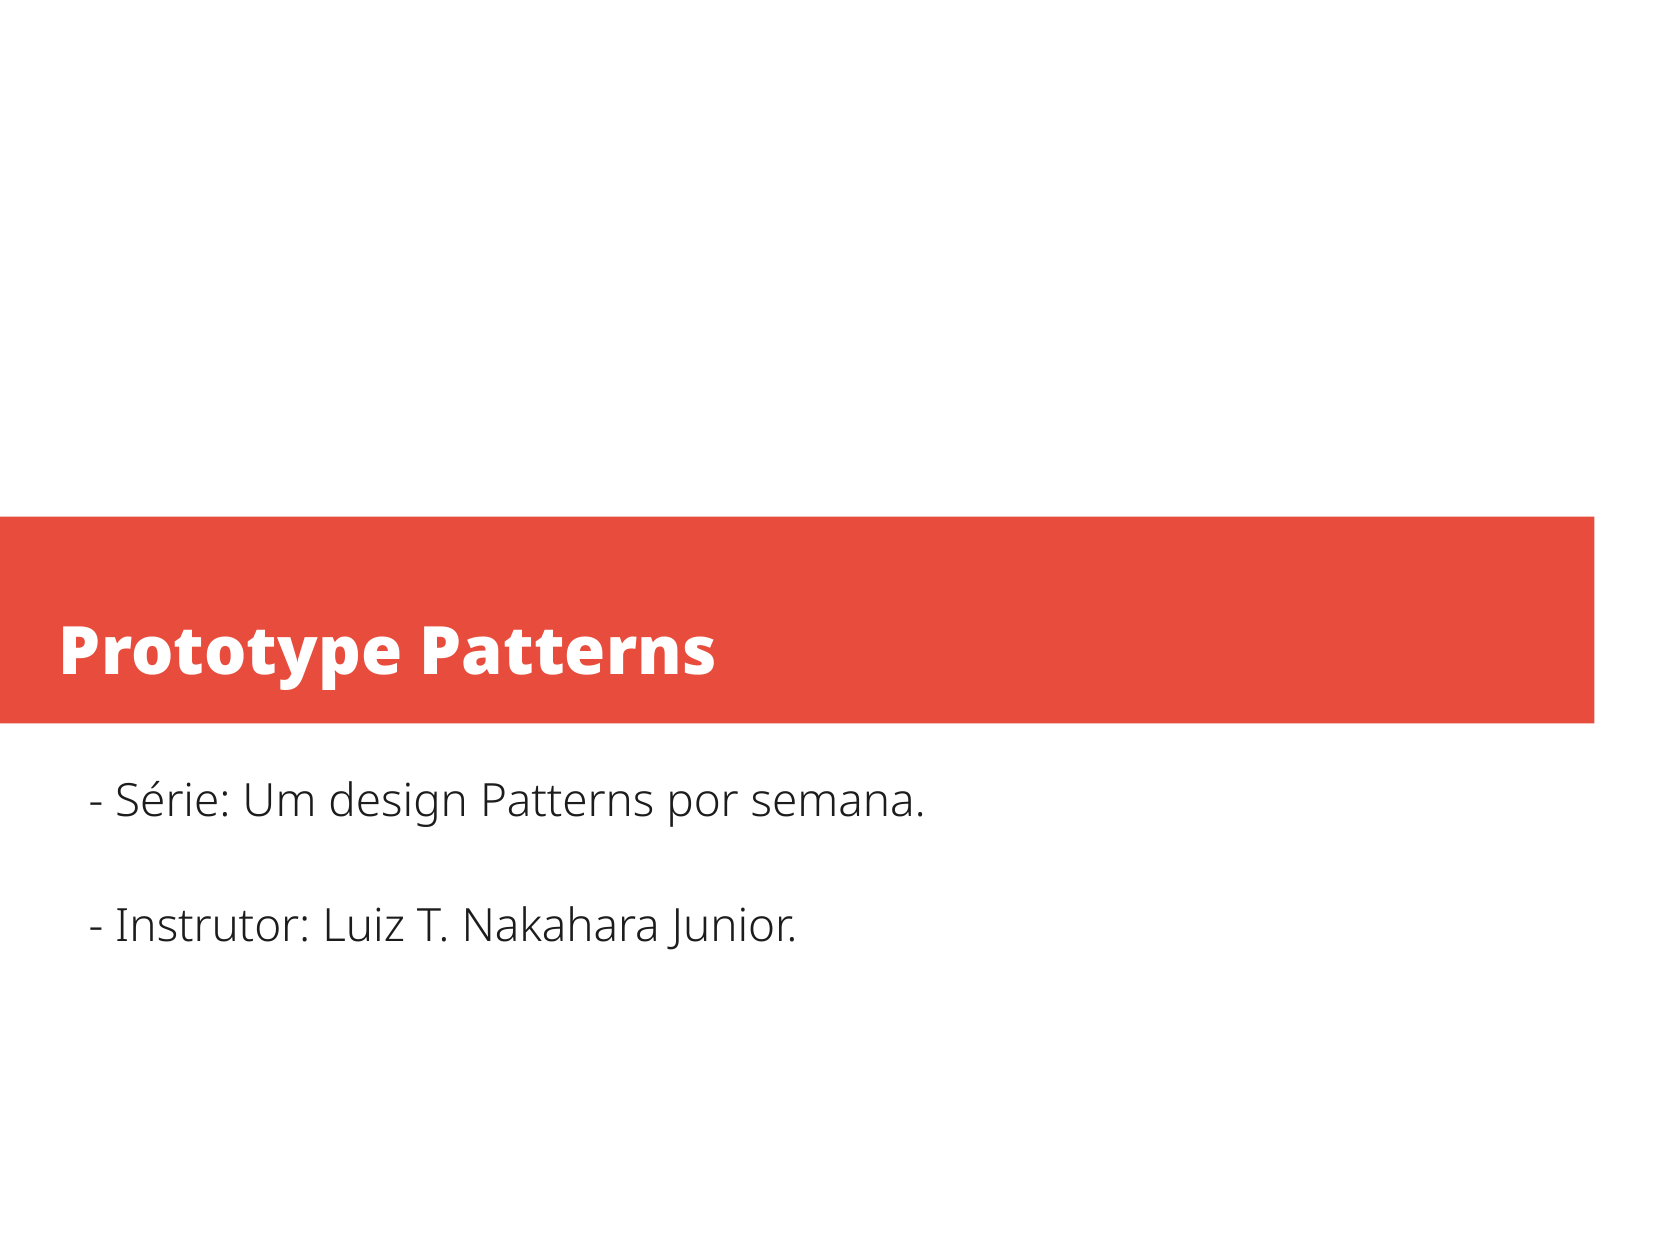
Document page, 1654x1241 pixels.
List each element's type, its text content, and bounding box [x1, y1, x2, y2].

title Prototype Patterns [59, 546, 1595, 694]
subtitle - Série: Um design Patterns por semana. - Instrutor: Luiz T. Nakahara Junior. [88, 767, 1595, 1182]
